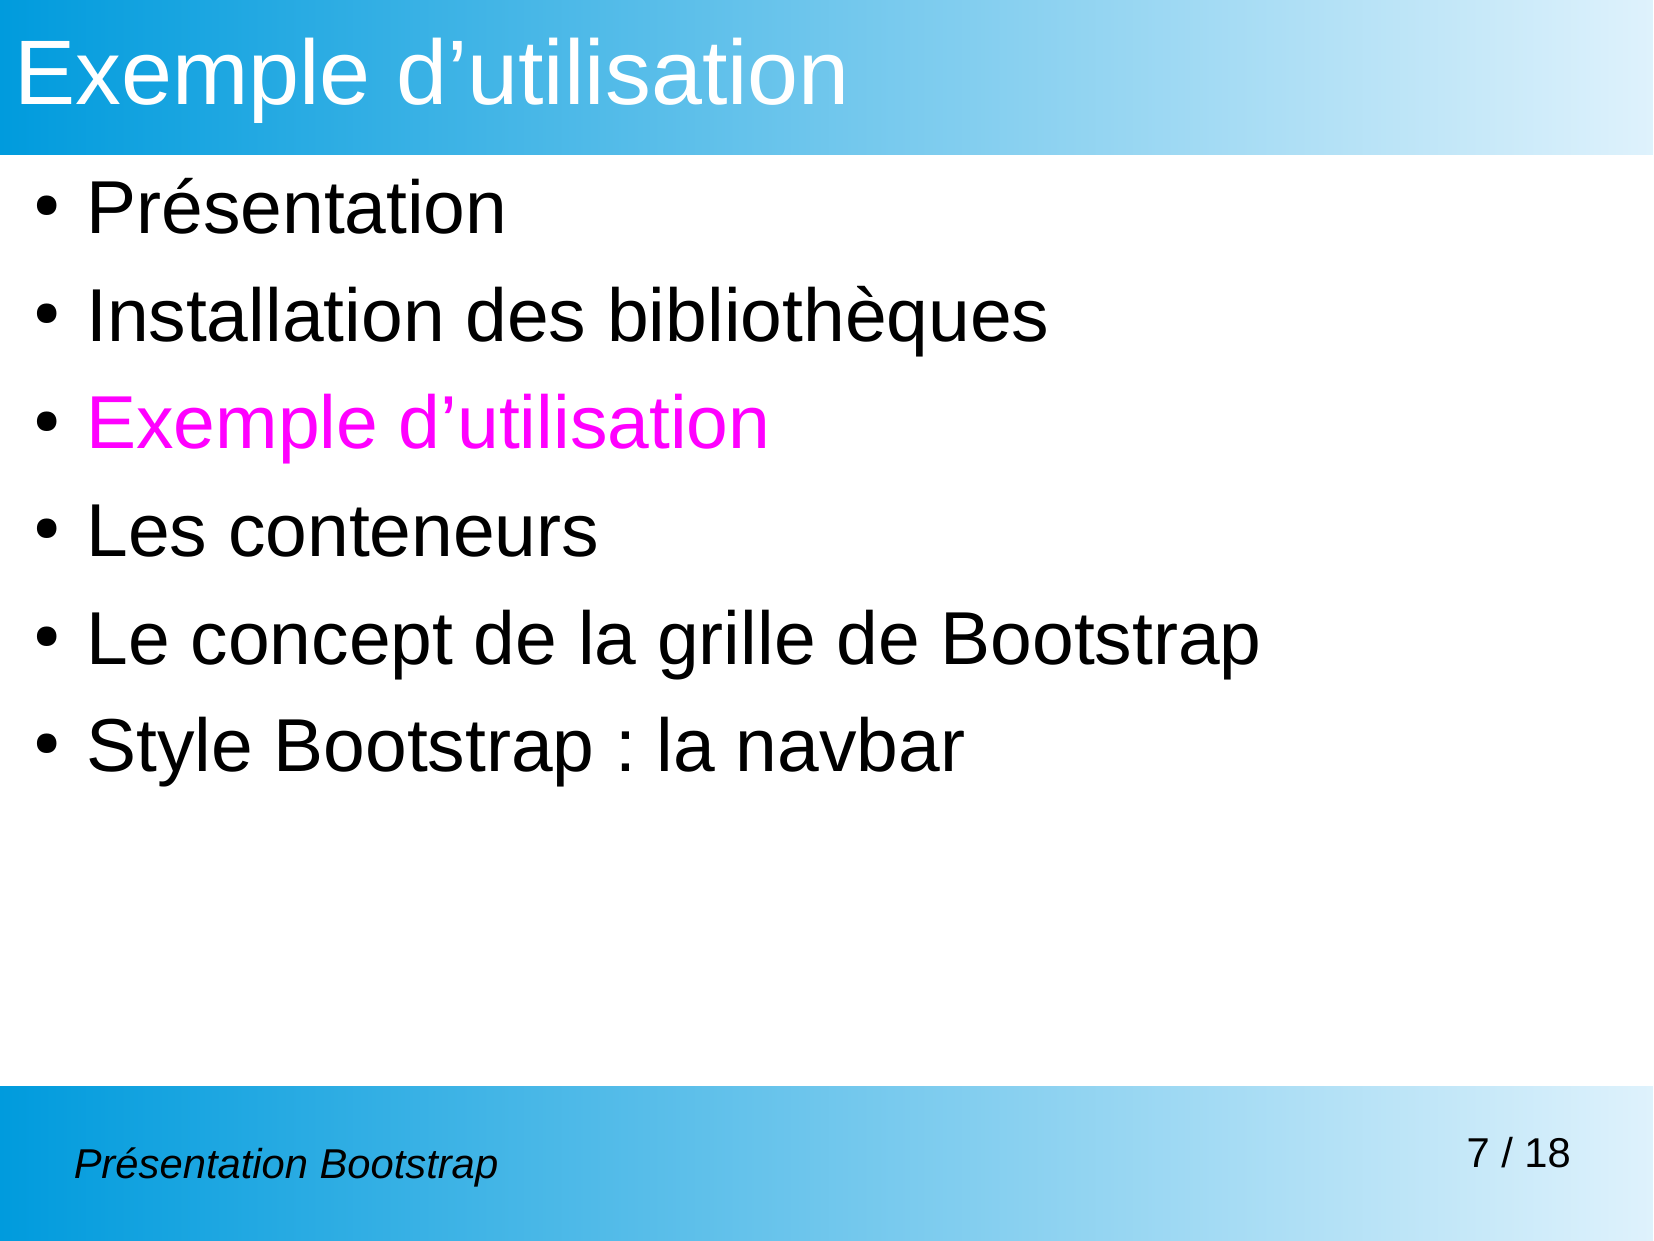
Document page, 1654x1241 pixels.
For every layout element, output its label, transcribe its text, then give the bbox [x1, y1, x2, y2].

text_box Présentation Installation des bibliothèques Exemple d’utilisation Les conteneurs Le concept de la grille de Bootstrap Style Bootstrap : la navbar [15, 165, 1622, 1004]
title Exemple d’utilisation [14, 20, 1503, 126]
